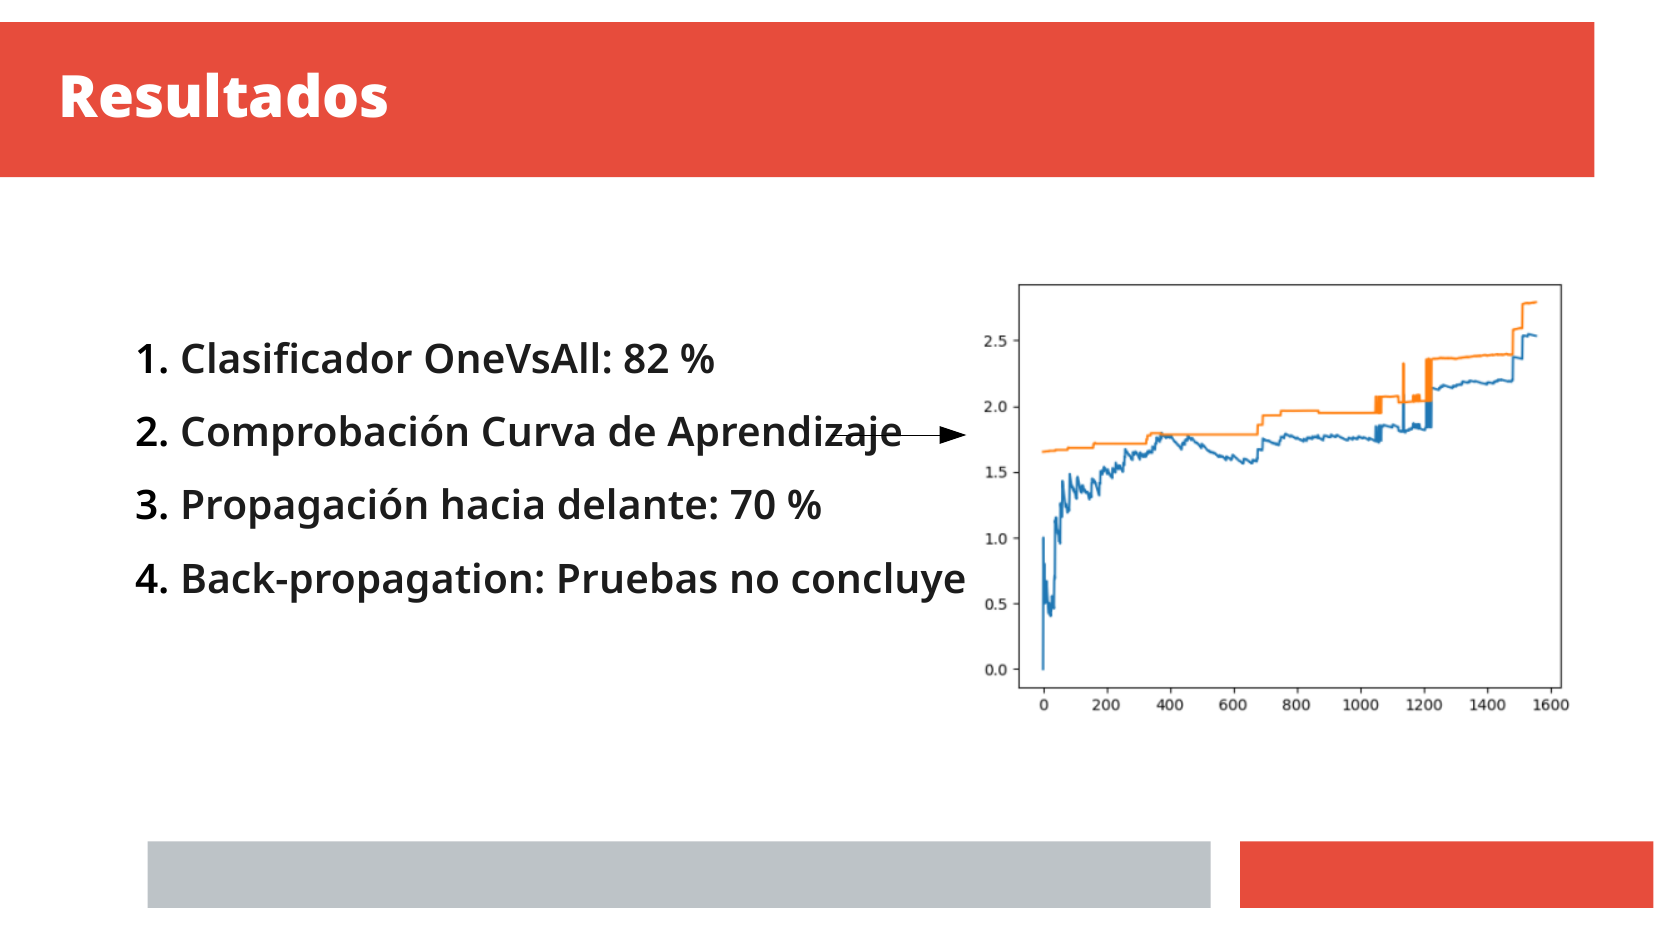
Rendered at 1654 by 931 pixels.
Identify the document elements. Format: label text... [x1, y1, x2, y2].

list Clasificador OneVsAll: 82 % Comprobación Curva de Aprendizaje Propagación hacia delante: 70 % Back-propagation: Pruebas no concluyentes [135, 330, 966, 597]
picture [966, 263, 1606, 736]
title Resultados [59, 54, 1595, 136]
